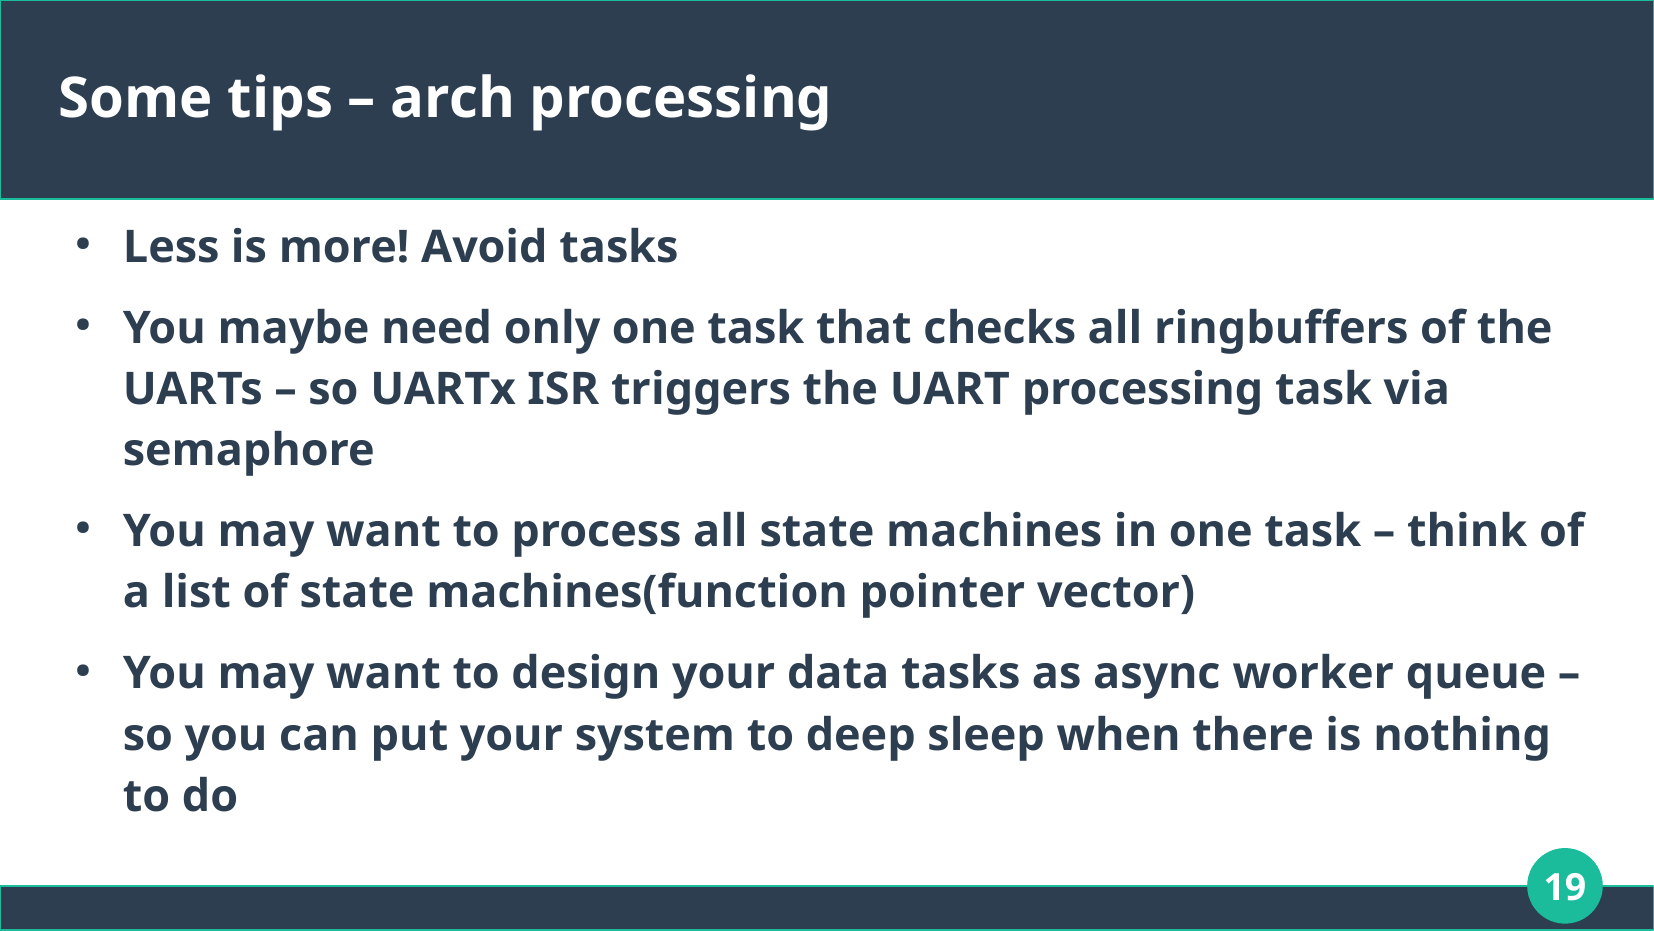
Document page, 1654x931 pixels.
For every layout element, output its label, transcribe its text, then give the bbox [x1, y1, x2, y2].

list Less is more! Avoid tasks You maybe need only one task that checks all ringbuffers of the UARTs – so UARTx ISR triggers the UART processing task via semaphore You may want to process all state machines in one task – think of a list of state machines(function pointer vector) You may want to design your data tasks as async worker queue – so you can put your system to deep sleep when there is nothing to do [59, 214, 1595, 827]
title Some tips – arch processing [59, 37, 1595, 156]
